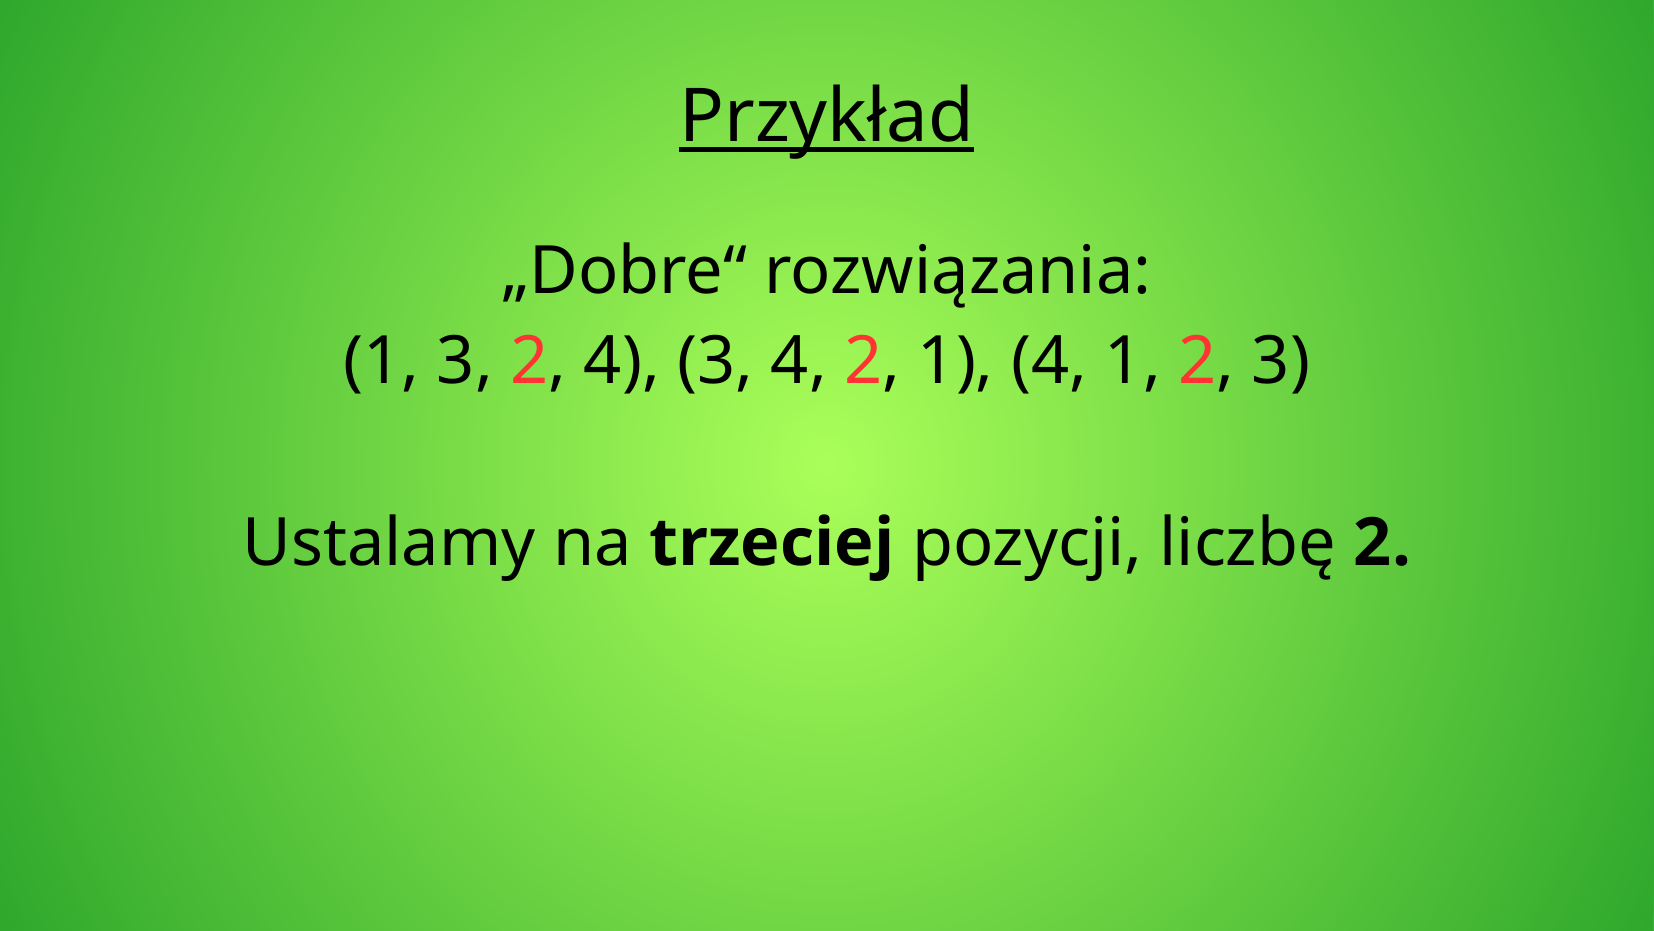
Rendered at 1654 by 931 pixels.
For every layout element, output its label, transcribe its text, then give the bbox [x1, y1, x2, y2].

subtitle „Dobre“ rozwiązania: (1, 3, 2, 4), (3, 4, 2, 1), (4, 1, 2, 3) Ustalamy na trzeciej pozycji, liczbę 2. [82, 224, 1571, 764]
title Przykład [82, 35, 1571, 189]
